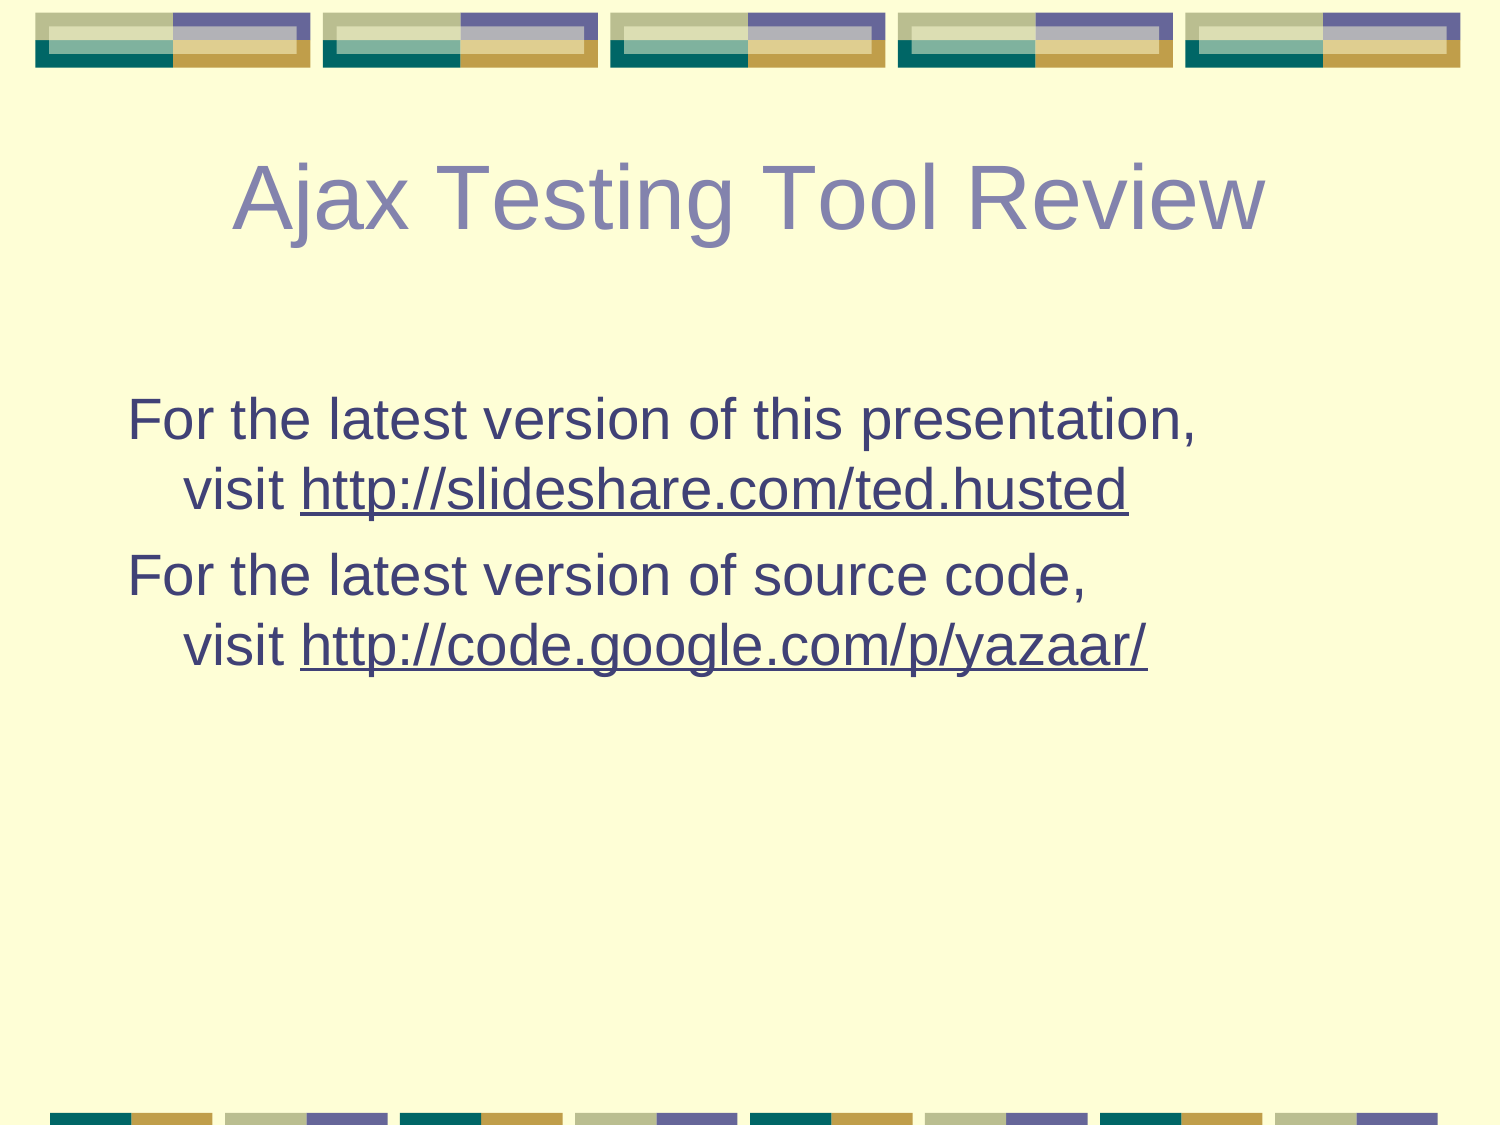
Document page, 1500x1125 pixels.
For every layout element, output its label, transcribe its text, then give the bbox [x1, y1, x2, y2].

title Ajax Testing Tool Review [112, 80, 1388, 308]
list For the latest version of this presentation, visit http://slideshare.com/ted.husted For the latest version of source code, visit http://code.google.com/p/yazaar/ [112, 374, 1388, 820]
